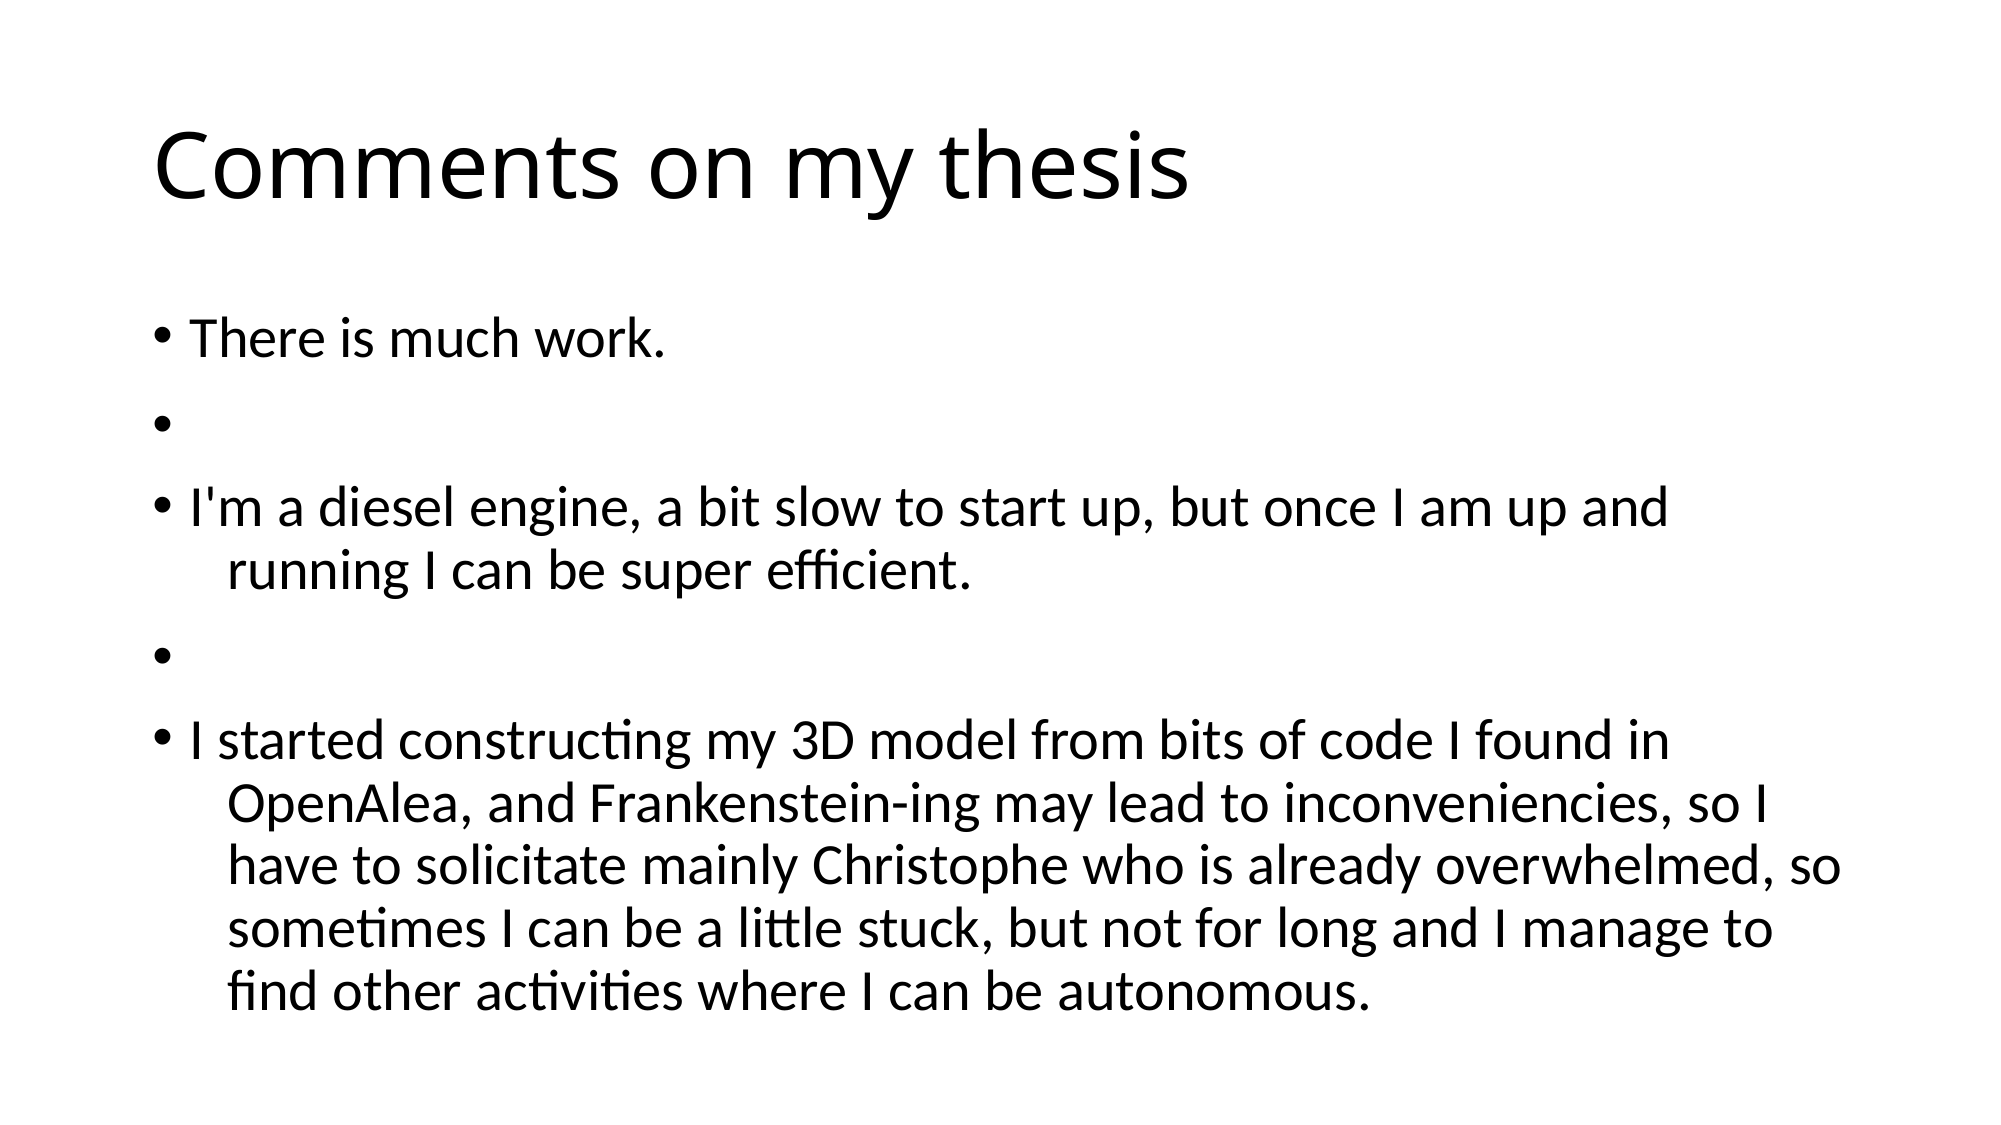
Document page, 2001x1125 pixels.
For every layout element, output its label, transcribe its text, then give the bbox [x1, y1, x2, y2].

title Comments on my thesis [137, 59, 1863, 278]
list There is much work. I'm a diesel engine, a bit slow to start up, but once I am up and running I can be super efficient. I started constructing my 3D model from bits of code I found in OpenAlea, and Frankenstein-ing may lead to inconveniencies, so I have to solicitate mainly Christophe who is already overwhelmed, so sometimes I can be a little stuck, but not for long and I manage to find other activities where I can be autonomous. [137, 299, 1863, 1066]
